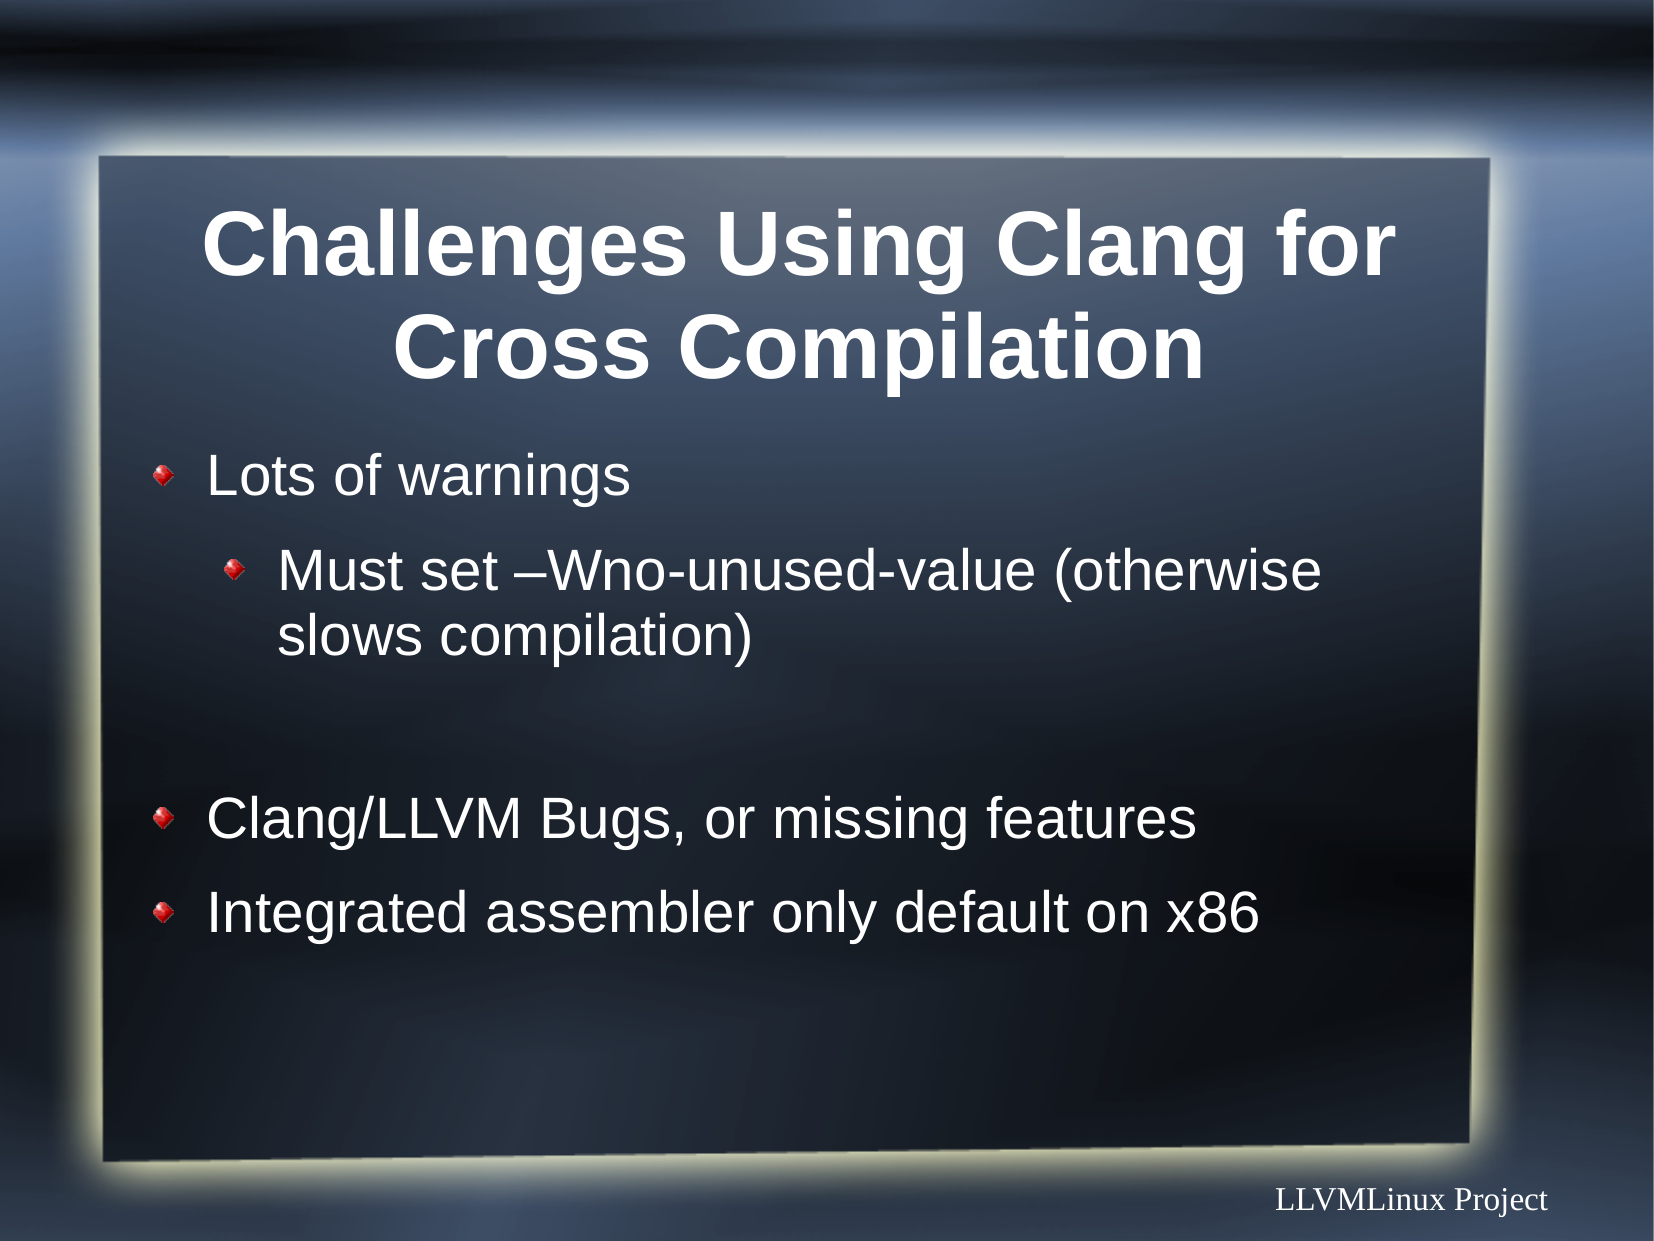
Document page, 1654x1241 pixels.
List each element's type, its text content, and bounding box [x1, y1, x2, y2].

title Challenges Using Clang for Cross Compilation [124, 177, 1477, 414]
list Lots of warnings Must set –Wno-unused-value (otherwise slows compilation) Clang/LLVM Bugs, or missing features Integrated assembler only default on x86 [135, 442, 1447, 1163]
picture [0, 0, 1654, 1241]
